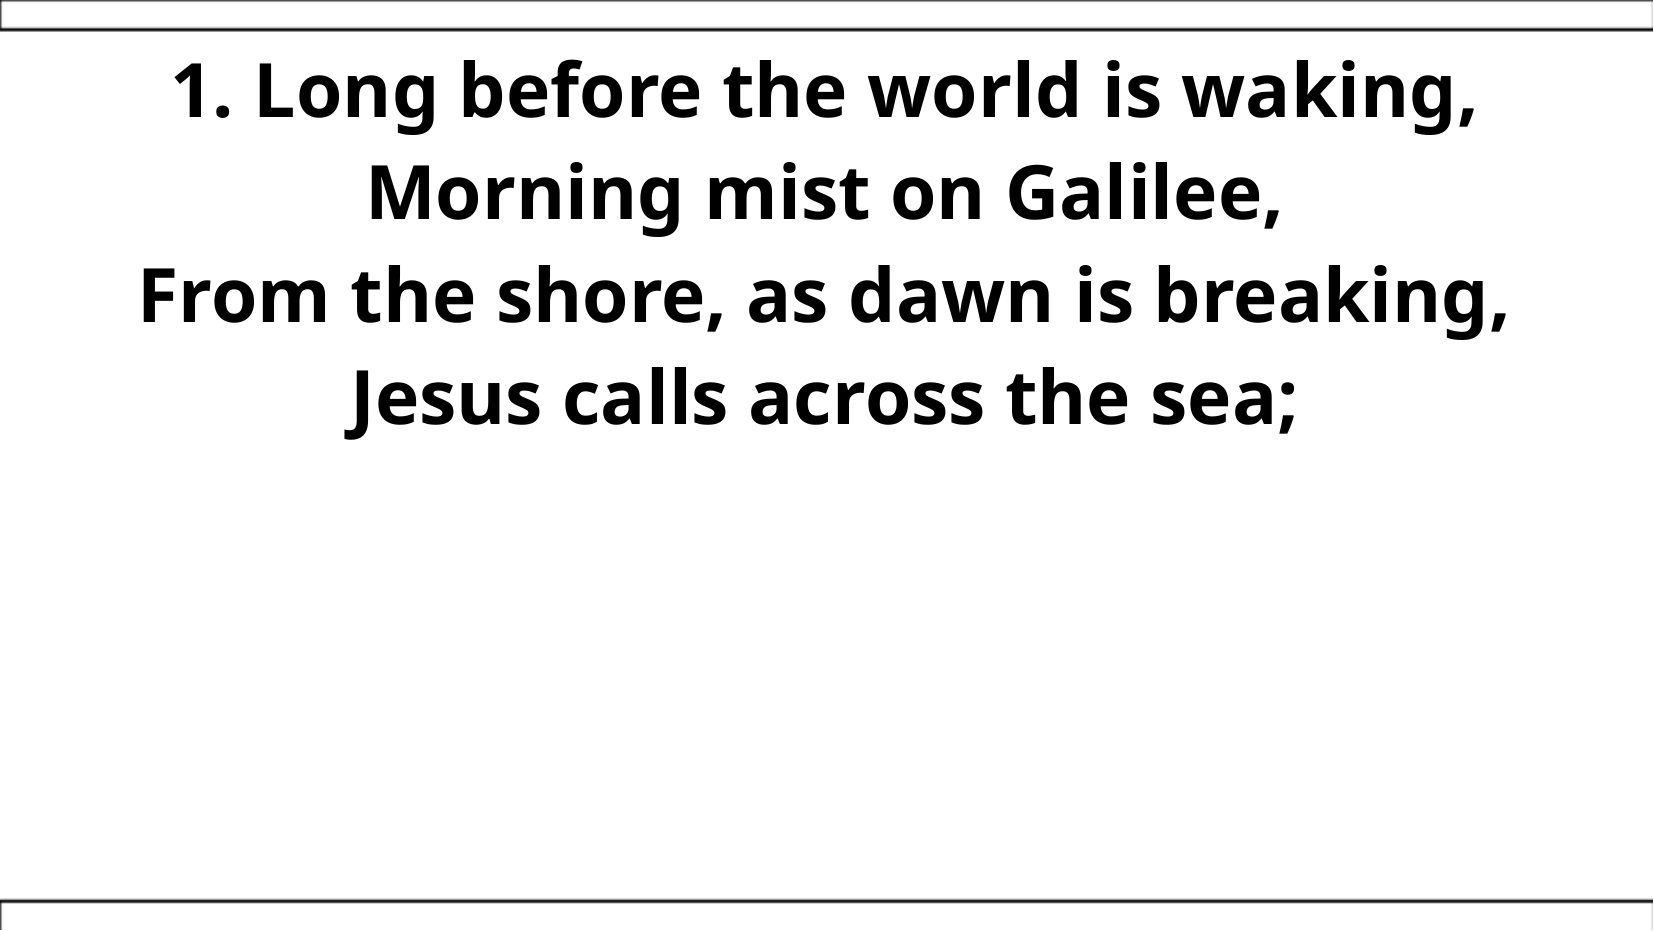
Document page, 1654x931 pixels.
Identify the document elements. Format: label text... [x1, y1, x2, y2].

picture [0, 0, 1653, 930]
text_box 1. Long before the world is waking, Morning mist on Galilee, From the shore, as dawn is breaking, Jesus calls across the sea; [75, 30, 1576, 445]
